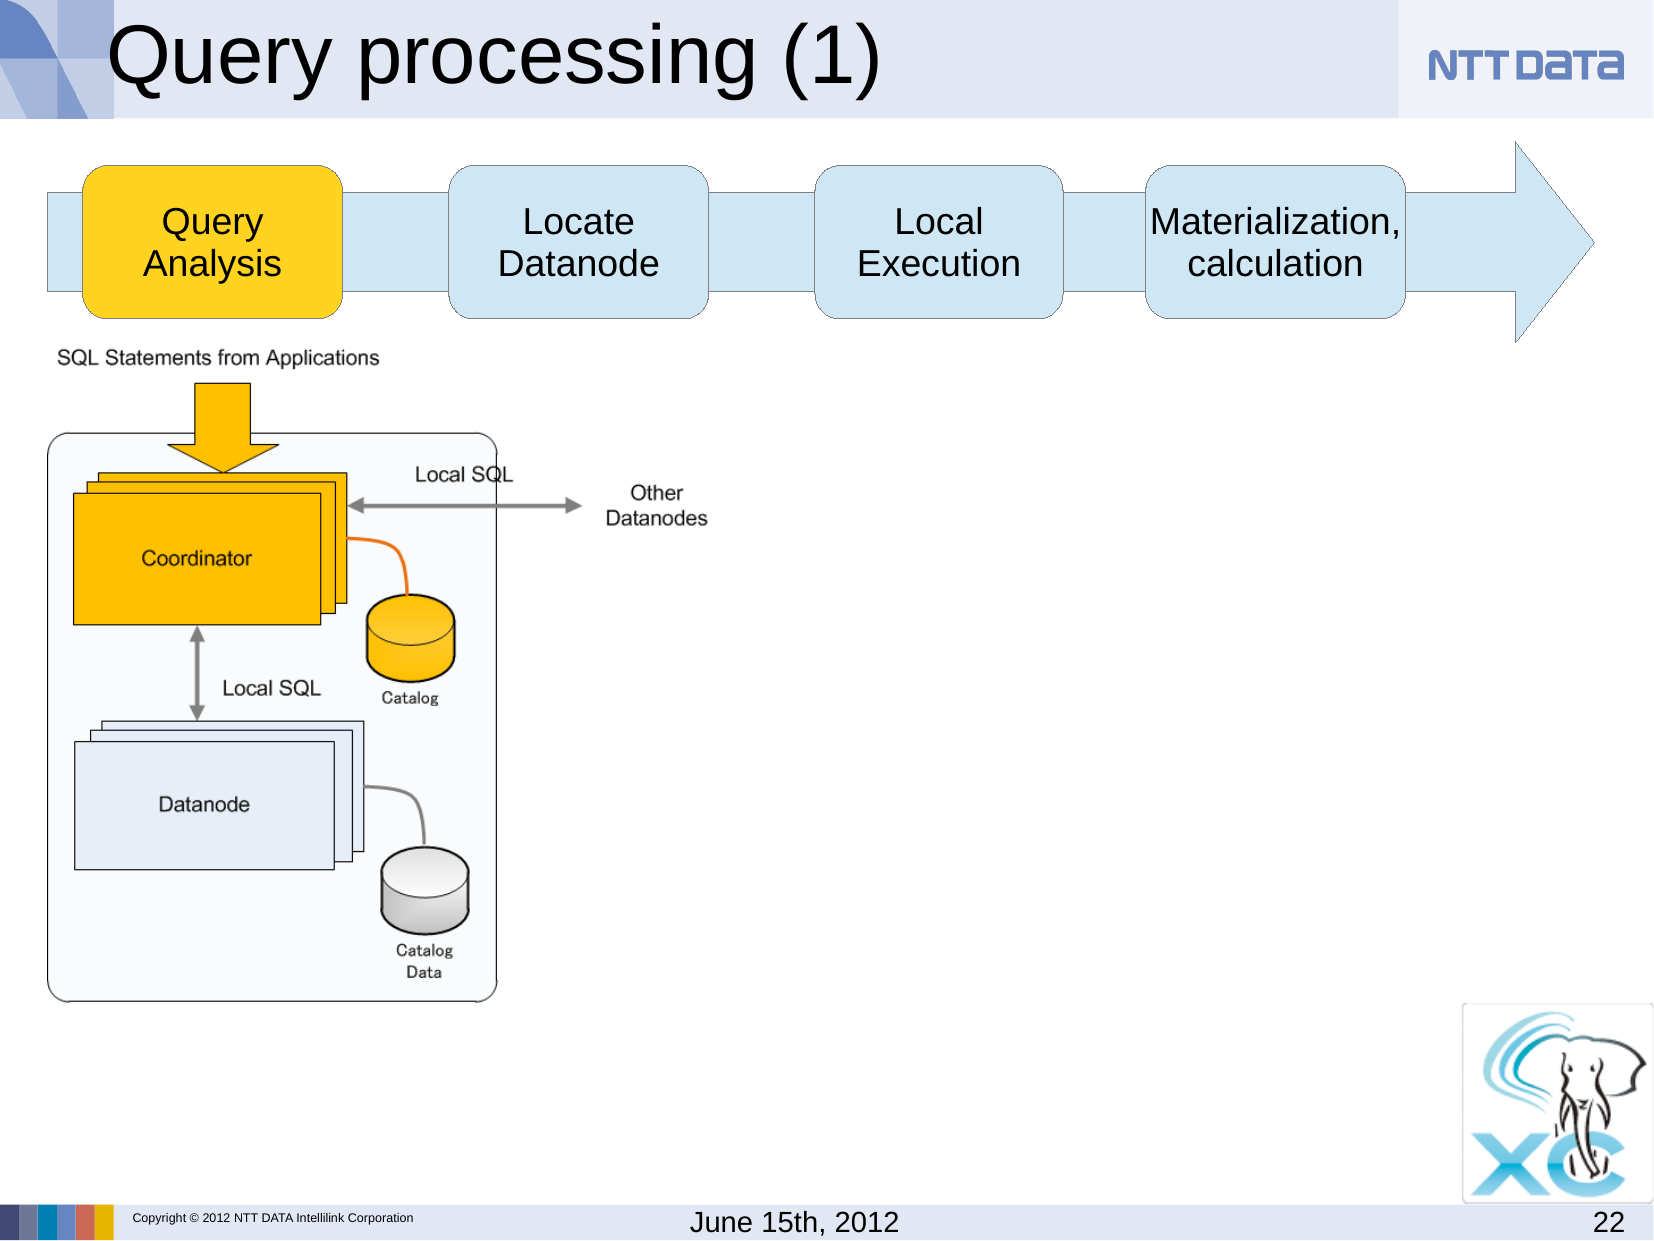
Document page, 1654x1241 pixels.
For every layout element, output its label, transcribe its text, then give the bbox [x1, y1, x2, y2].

picture [1429, 50, 1624, 80]
picture [0, 0, 114, 119]
text_box Query Analysis [82, 165, 343, 319]
text_box Materialization, calculation [1145, 165, 1406, 319]
title Query processing (1) [106, 7, 1399, 101]
text_box [343, 192, 448, 292]
text_box [709, 192, 814, 292]
text_box [47, 192, 82, 292]
text_box [1406, 141, 1595, 343]
picture [47, 342, 709, 1003]
text_box Locate Datanode [448, 165, 709, 319]
text_box [1064, 192, 1145, 292]
picture [1462, 1003, 1654, 1204]
text_box Local Execution [814, 165, 1064, 319]
